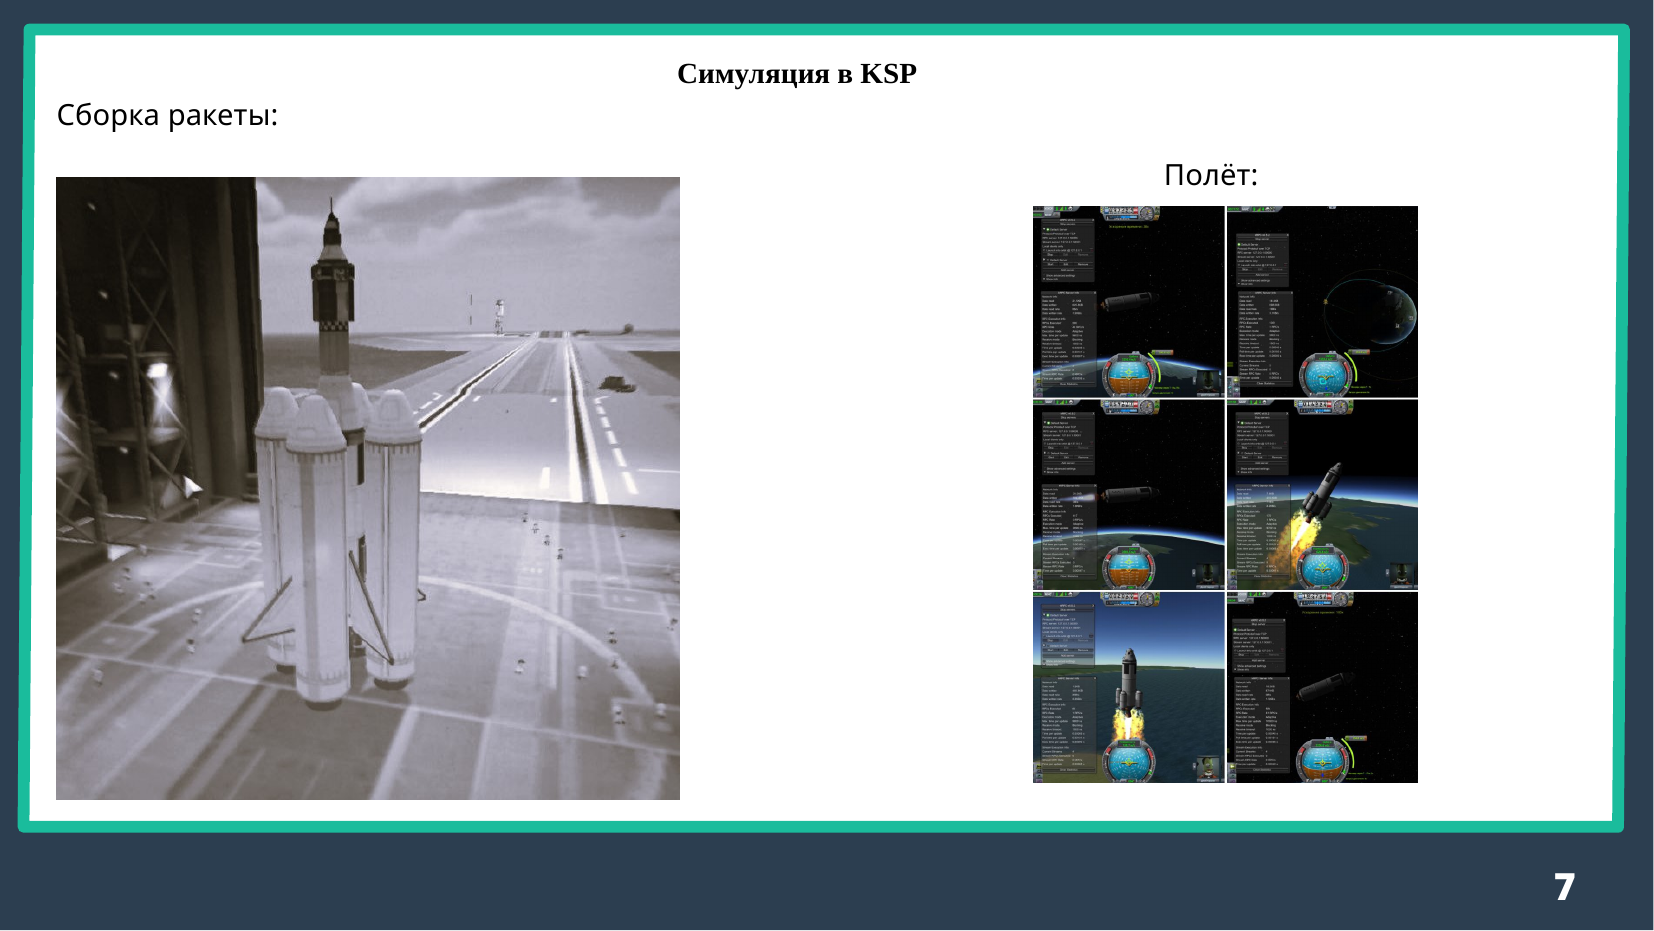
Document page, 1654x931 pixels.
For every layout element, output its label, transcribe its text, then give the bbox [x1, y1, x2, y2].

picture [56, 177, 680, 800]
title Симуляция в KSP [413, 0, 1182, 88]
list Сборка ракеты: Полёт: [56, 88, 1595, 216]
picture [1033, 206, 1418, 783]
